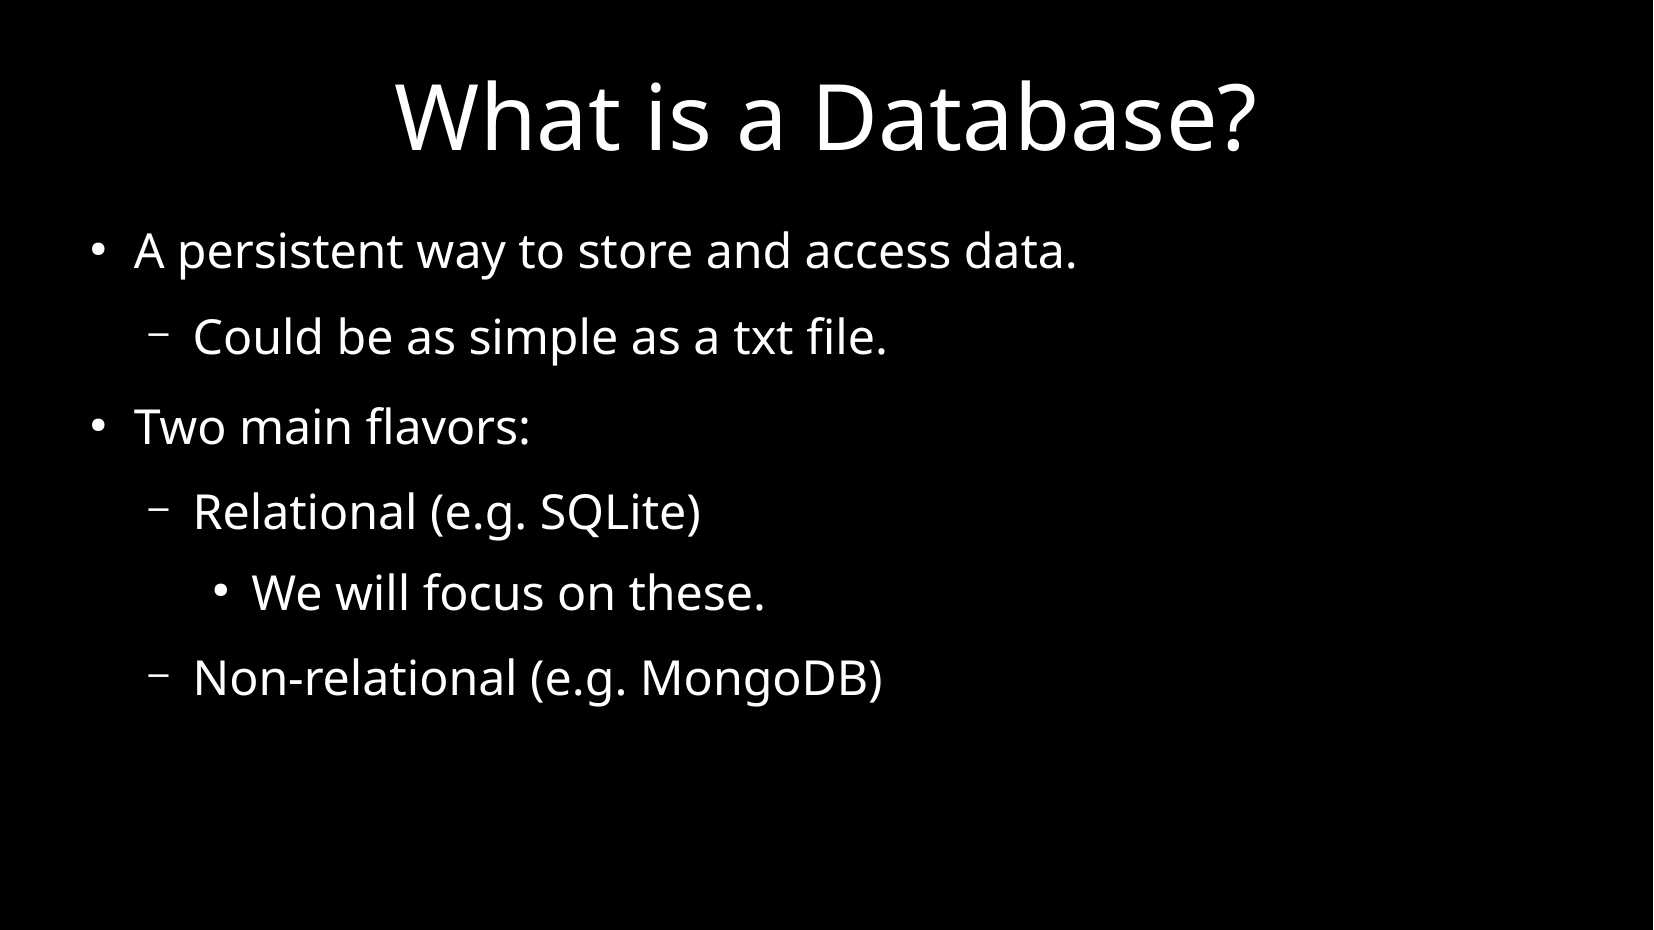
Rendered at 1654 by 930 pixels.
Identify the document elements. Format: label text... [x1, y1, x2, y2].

list A persistent way to store and access data. Could be as simple as a txt file. Two main flavors: Relational (e.g. SQLite) We will focus on these. Non-relational (e.g. MongoDB) [75, 217, 1613, 713]
title What is a Database? [82, 37, 1571, 193]
